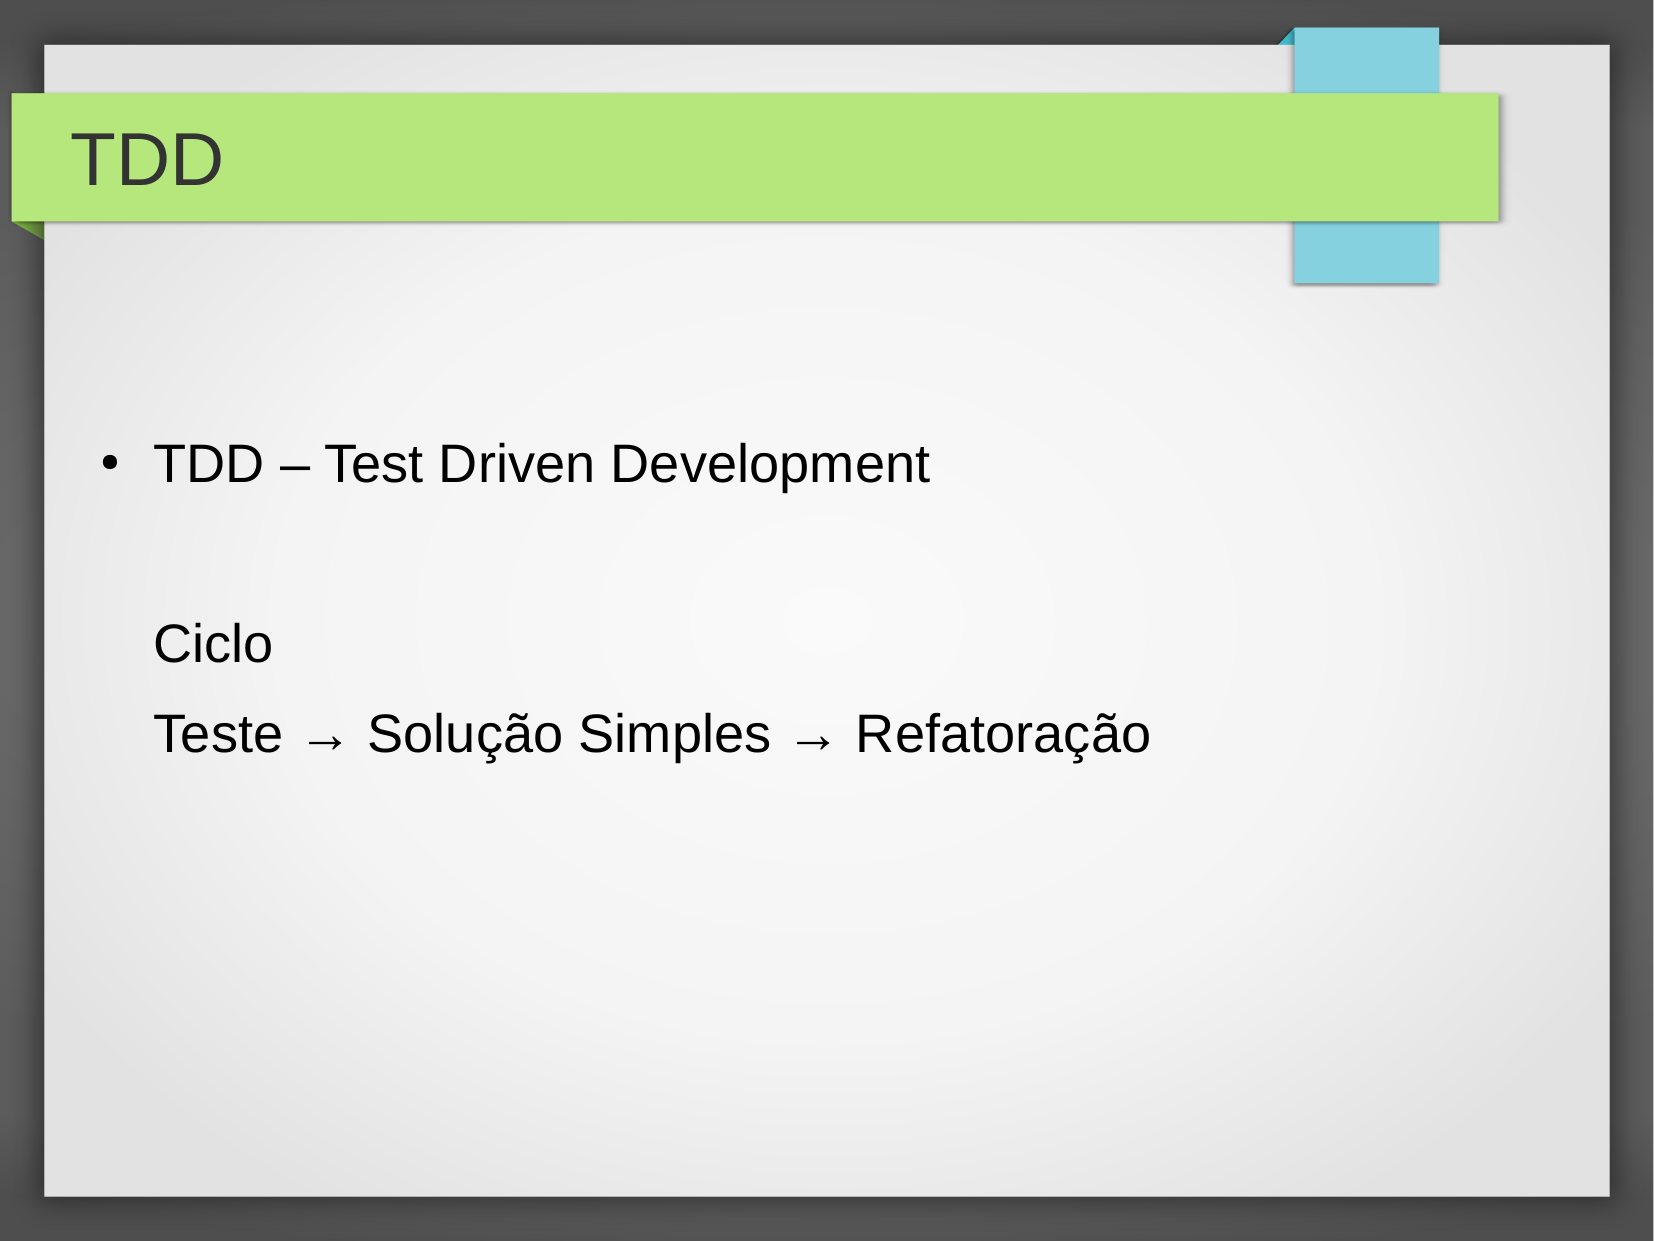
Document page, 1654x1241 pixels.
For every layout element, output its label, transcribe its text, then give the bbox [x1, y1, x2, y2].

title TDD [70, 106, 1229, 213]
picture [0, 0, 1654, 1241]
list TDD – Test Driven Development Ciclo Teste → Solução Simples → Refatoração [82, 343, 1538, 1063]
